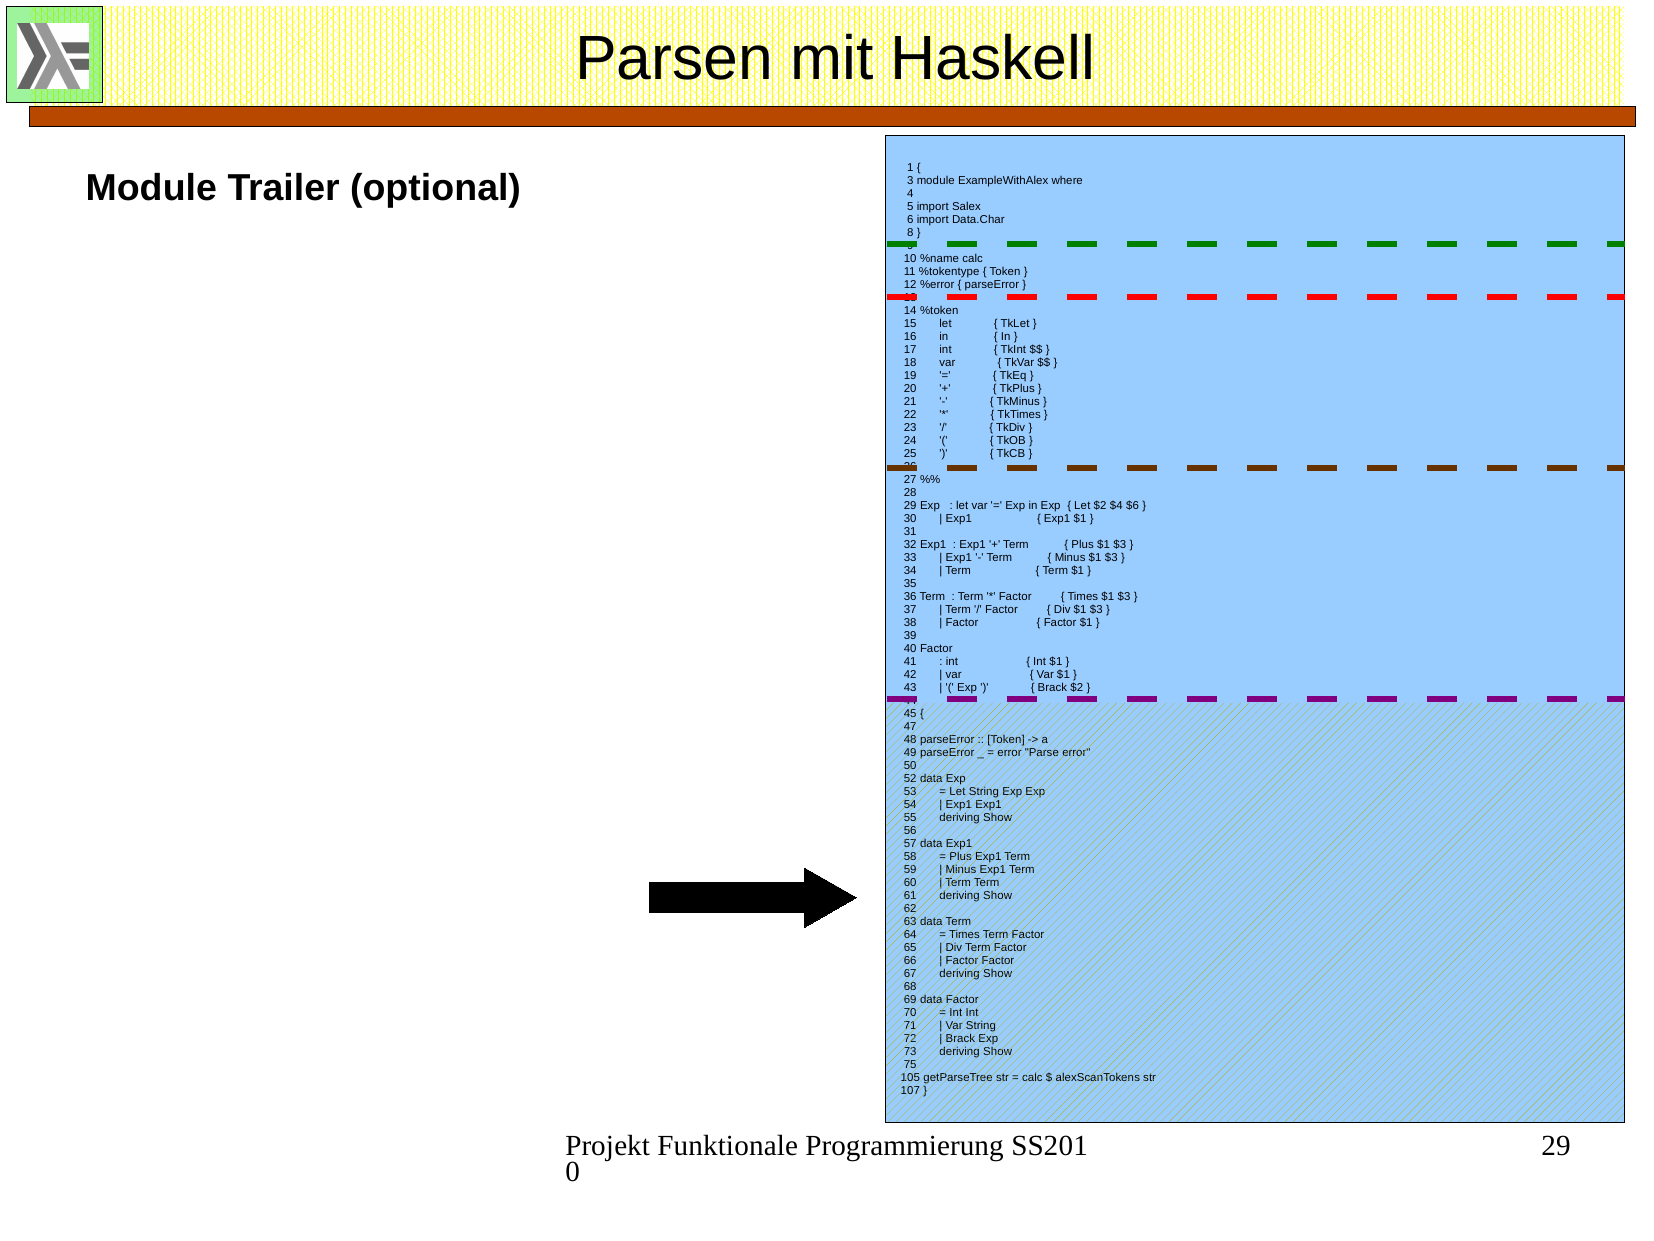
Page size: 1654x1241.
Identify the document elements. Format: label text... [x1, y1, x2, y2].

title Parsen mit Haskell [206, 15, 1465, 101]
text_box Module Trailer (optional) [70, 159, 839, 1099]
text_box [839, 887, 857, 908]
text_box [6, 5, 1636, 127]
text_box 1 { 3 module ExampleWithAlex where 4 5 import Salex 6 import Data.Char 8 } 9 10 %name calc 11 %tokentype { Token } 12 %error { parseError } 13 14 %token 15 let { TkLet } 16 in { In } 17 int { TkInt $$ } 18 var { TkVar $$ } 19 '=' { TkEq } 20 '+' { TkPlus } 21 '-' { TkMinus } 22 '*' { TkTimes } 23 '/' { TkDiv } 24 '(' { TkOB } 25 ')' { TkCB } 26 27 %% 28 29 Exp : let var '=' Exp in Exp { Let $2 $4 $6 } 30 | Exp1 { Exp1 $1 } 31 32 Exp1 : Exp1 '+' Term { Plus $1 $3 } 33 | Exp1 '-' Term { Minus $1 $3 } 34 | Term { Term $1 } 35 36 Term : Term '*' Factor { Times $1 $3 } 37 | Term '/' Factor { Div $1 $3 } 38 | Factor { Factor $1 } 39 40 Factor 41 : int { Int $1 } 42 | var { Var $1 } 43 | '(' Exp ')' { Brack $2 } 44 45 { 47 48 parseError :: [Token] -> a 49 parseError _ = error "Parse error" 50 52 data Exp 53 = Let String Exp Exp 54 | Exp1 Exp1 55 deriving Show 56 57 data Exp1 58 = Plus Exp1 Term 59 | Minus Exp1 Term 60 | Term Term 61 deriving Show 62 63 data Term 64 = Times Term Factor 65 | Div Term Factor 66 | Factor Factor 67 deriving Show 68 69 data Factor 70 = Int Int 71 | Var String 72 | Brack Exp 73 deriving Show 75 105 getParseTree str = calc $ alexScanTokens str 107 } [885, 135, 1625, 702]
picture [17, 23, 89, 89]
text_box [885, 702, 1625, 1123]
